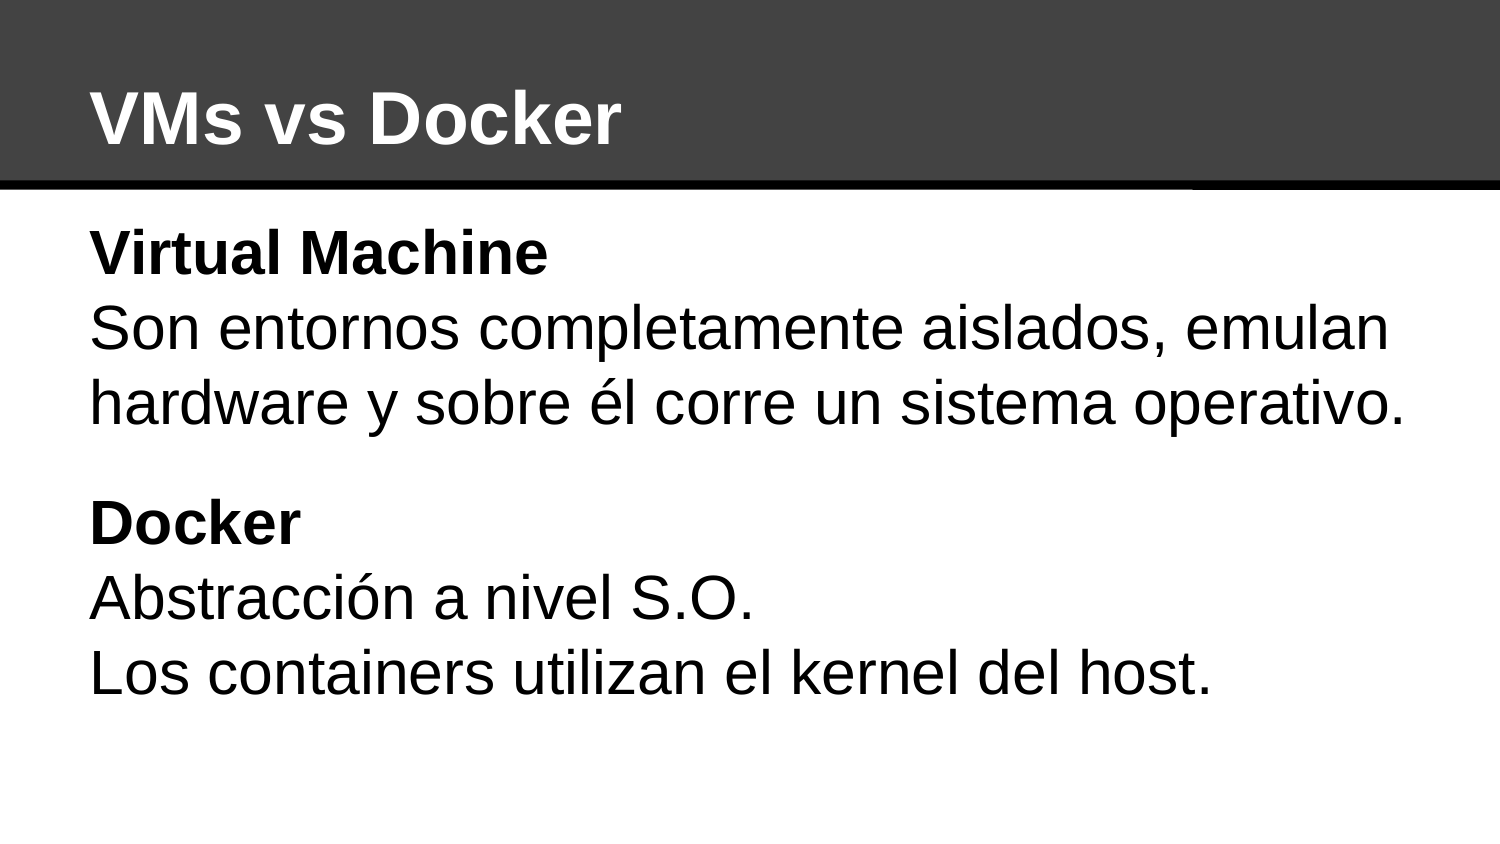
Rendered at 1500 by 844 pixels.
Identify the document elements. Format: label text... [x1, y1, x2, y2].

text_box Virtual Machine Son entornos completamente aislados, emulan hardware y sobre él corre un sistema operativo. Docker Abstracción a nivel S.O. Los containers utilizan el kernel del host. [74, 196, 1425, 808]
text_box VMs vs Docker [74, 33, 1425, 175]
